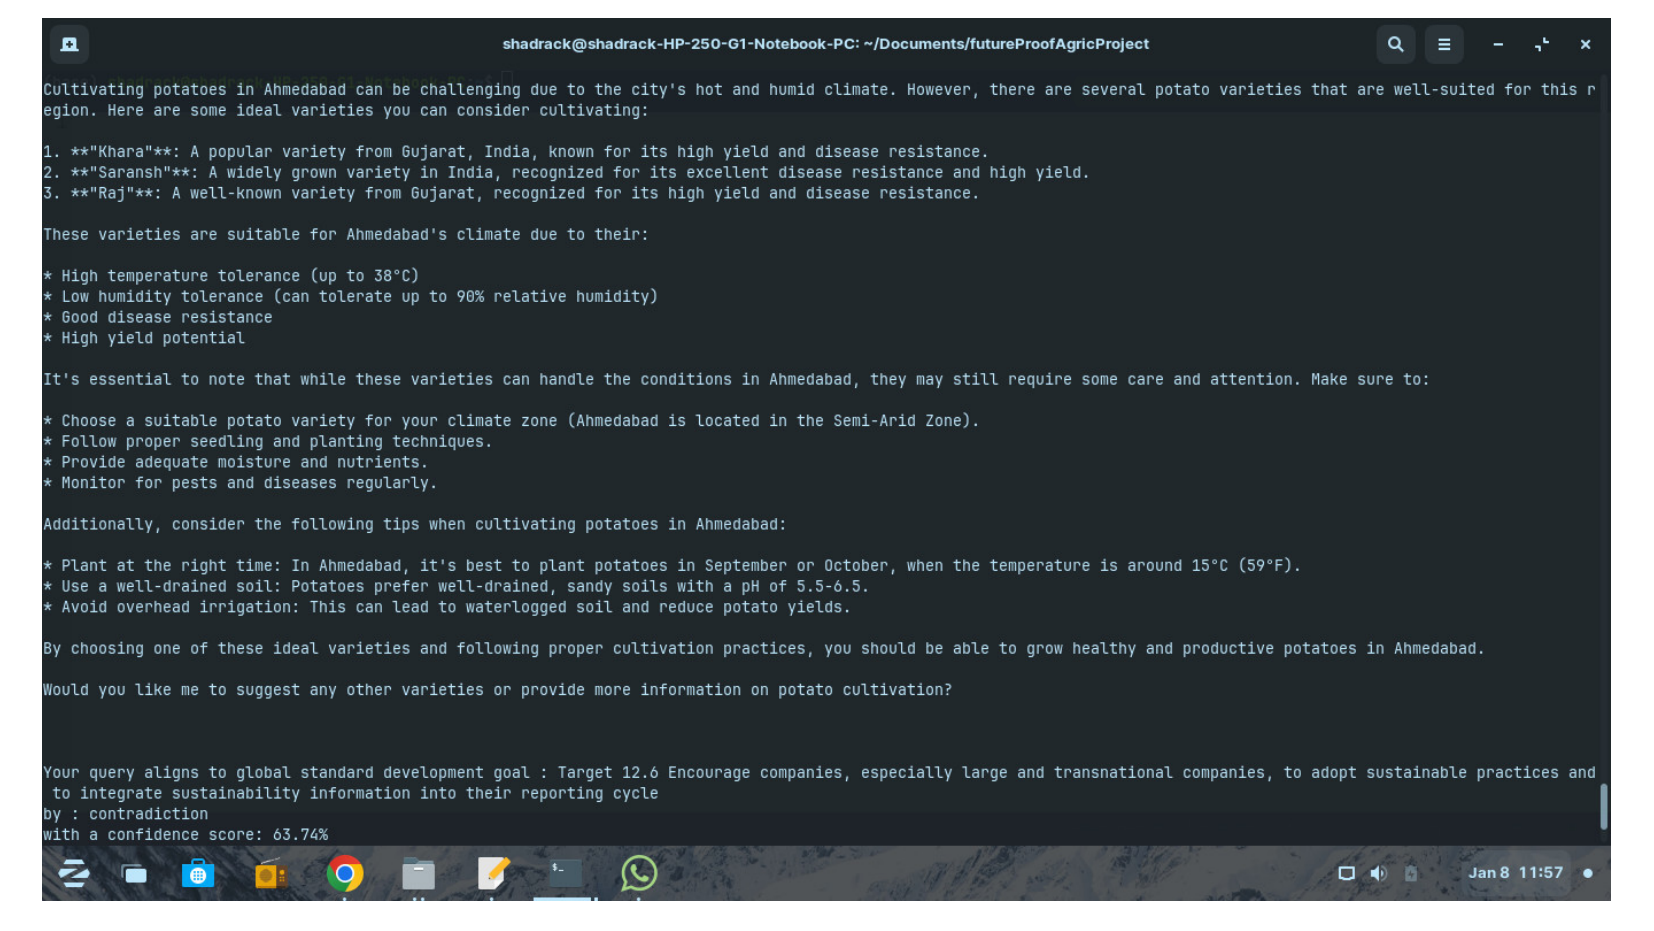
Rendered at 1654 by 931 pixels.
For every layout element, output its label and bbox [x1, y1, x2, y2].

picture [42, 18, 1611, 901]
